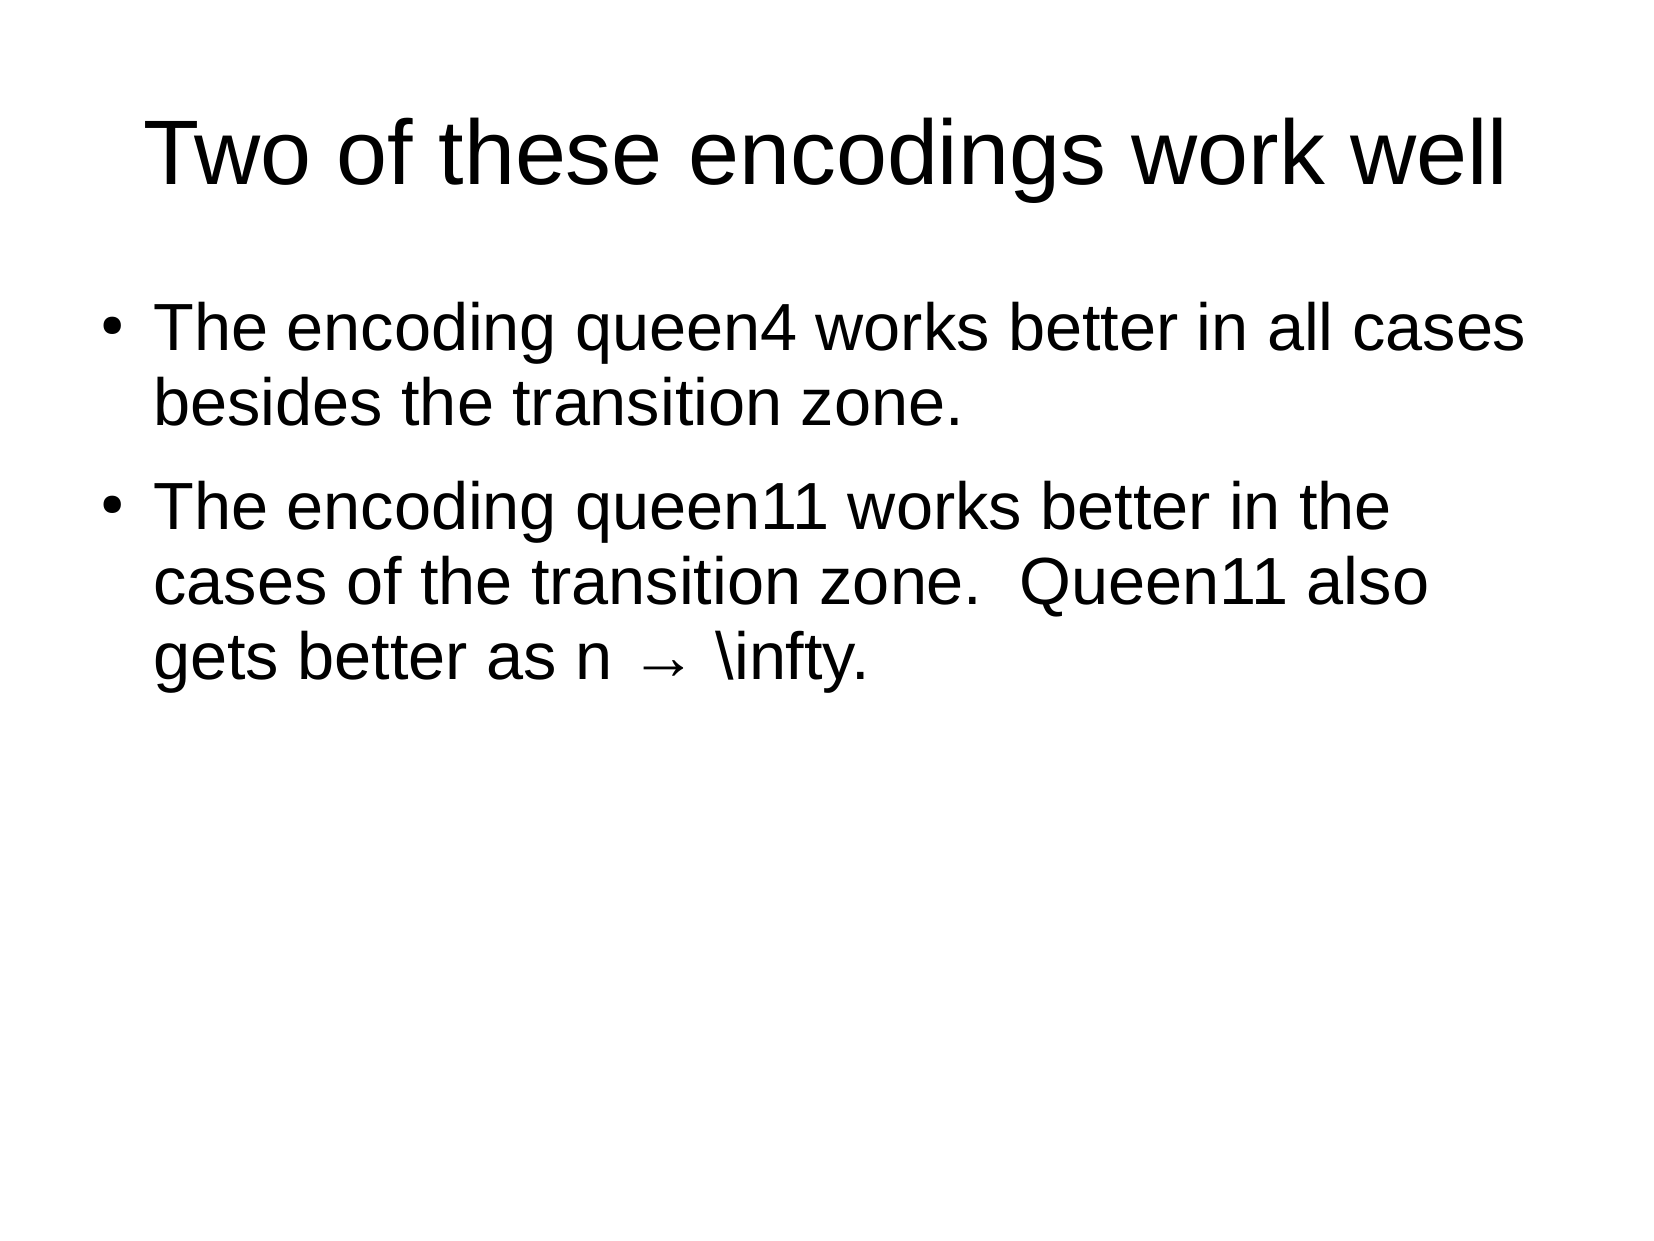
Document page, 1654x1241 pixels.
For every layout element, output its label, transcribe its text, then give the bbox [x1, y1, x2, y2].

title Two of these encodings work well [82, 49, 1571, 257]
list The encoding queen4 works better in all cases besides the transition zone. The encoding queen11 works better in the cases of the transition zone. Queen11 also gets better as n → \infty. [82, 290, 1571, 1010]
